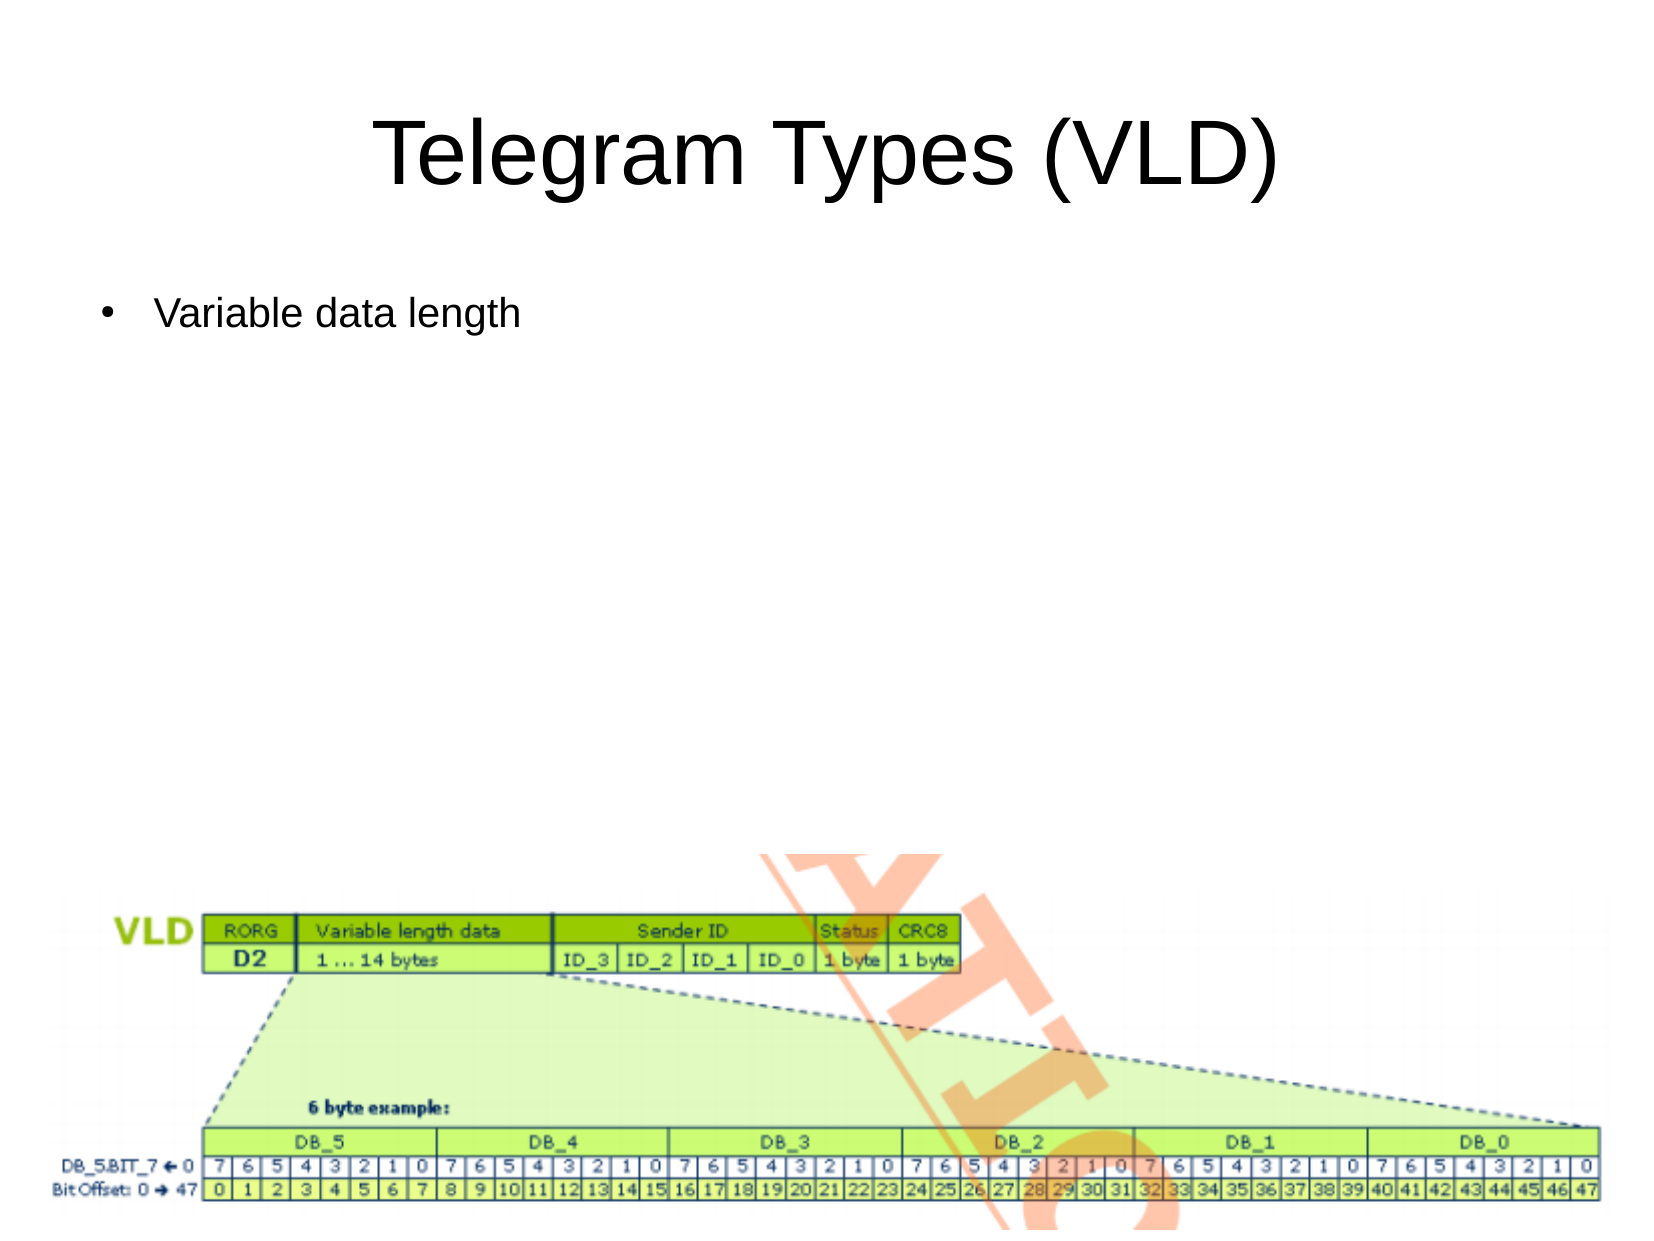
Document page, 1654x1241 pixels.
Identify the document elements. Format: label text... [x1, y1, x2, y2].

list Variable data length [82, 290, 1571, 854]
picture [15, 854, 1648, 1231]
title Telegram Types (VLD) [82, 49, 1571, 257]
